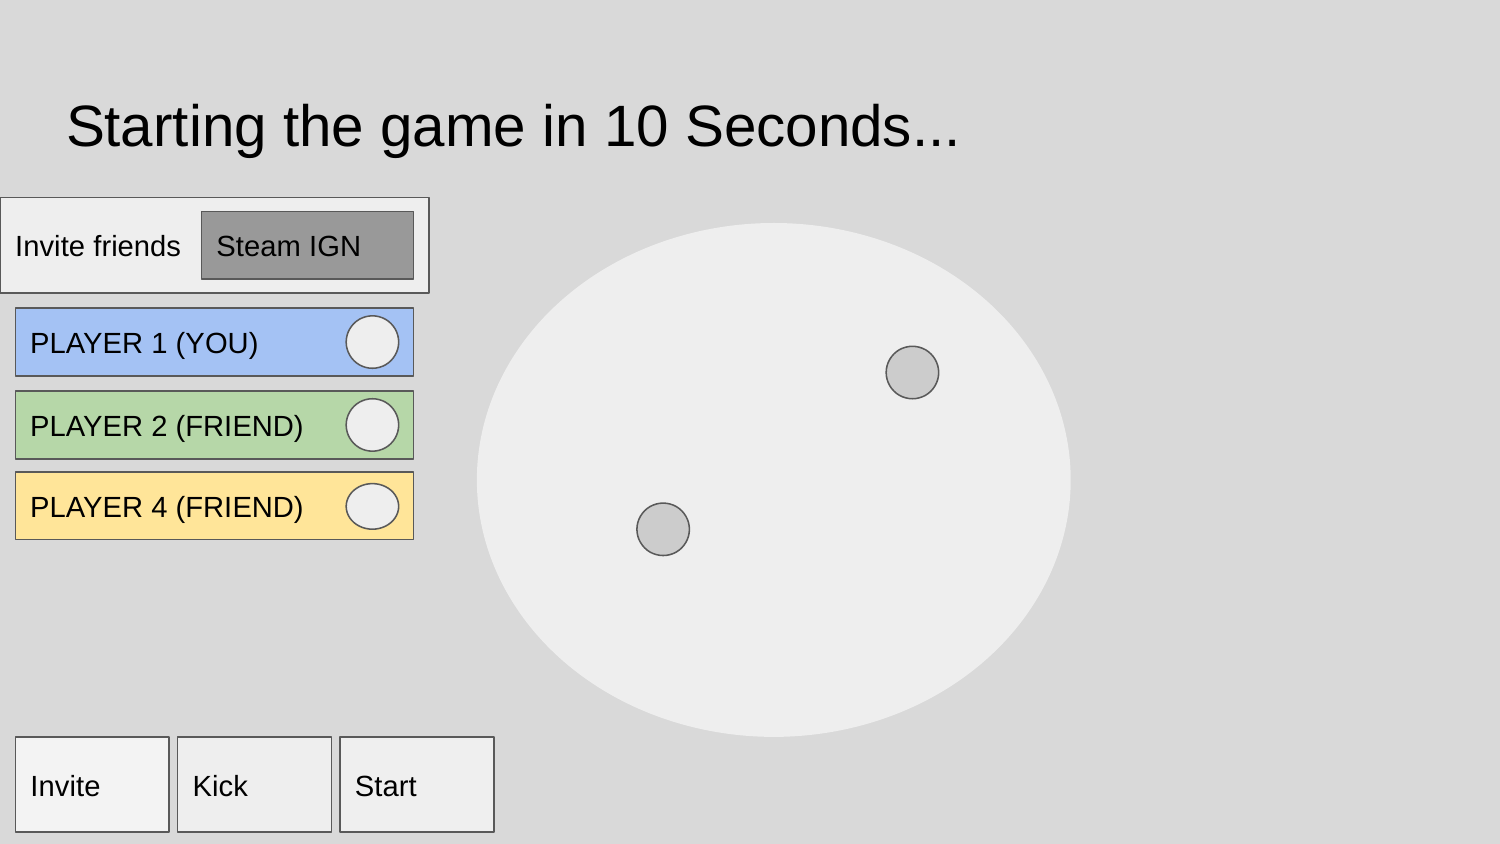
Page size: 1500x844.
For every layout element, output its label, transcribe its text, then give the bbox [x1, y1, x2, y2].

text_box Steam IGN [201, 211, 414, 279]
text_box [346, 483, 399, 530]
text_box [346, 398, 399, 452]
text_box PLAYER 1 (YOU) [15, 308, 414, 376]
text_box [476, 222, 1071, 737]
text_box Invite friends [0, 197, 430, 293]
title Starting the game in 10 Seconds... [51, 72, 1449, 167]
text_box Invite [15, 736, 170, 833]
text_box [346, 315, 399, 369]
text_box Kick [177, 736, 332, 833]
text_box PLAYER 4 (FRIEND) [15, 471, 414, 540]
text_box Start [339, 736, 494, 833]
text_box PLAYER 2 (FRIEND) [15, 391, 414, 459]
